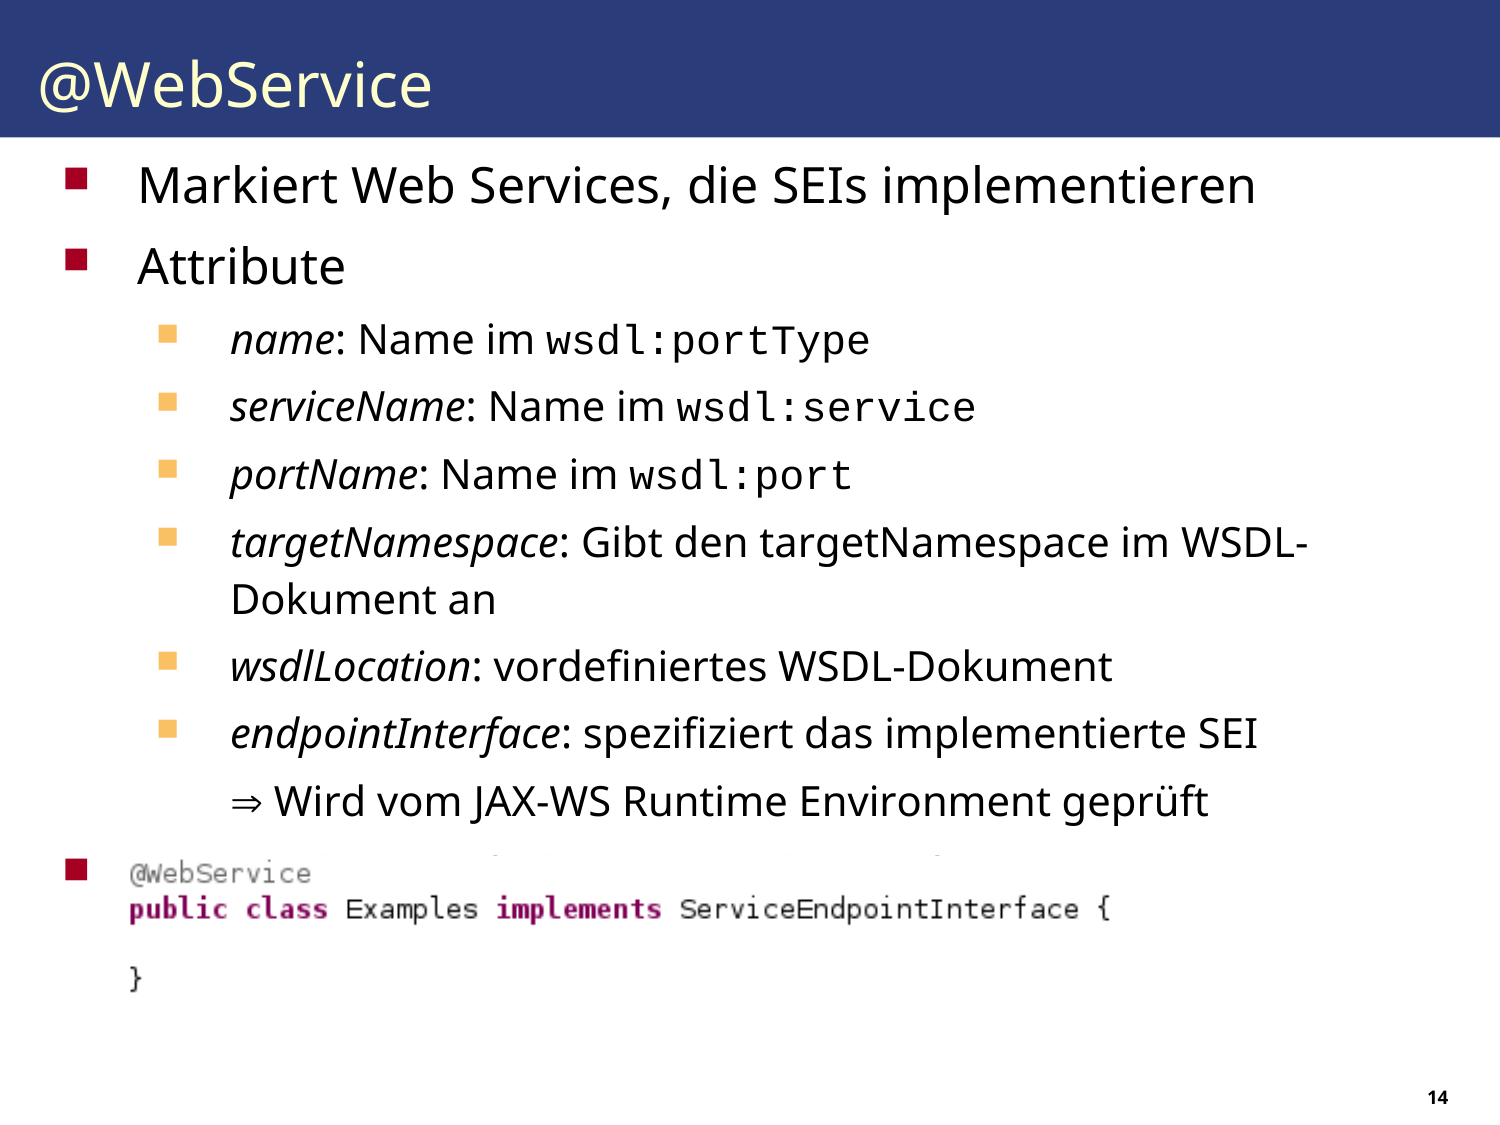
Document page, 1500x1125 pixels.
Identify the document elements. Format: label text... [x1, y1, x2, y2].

text_box @WebService [37, 0, 1476, 166]
list Markiert Web Services, die SEIs implementieren Attribute name: Name im wsdl:portType serviceName: Name im wsdl:service portName: Name im wsdl:port targetNamespace: Gibt den targetNamespace im WSDL-Dokument an wsdlLocation: vordefiniertes WSDL-Dokument endpointInterface: spezifiziert das implementierte SEI ⇒ Wird vom JAX-WS Runtime Environment geprüft Anwendbar auf Klassen und Interfaces [62, 149, 1449, 1072]
text_box 14 [1412, 1077, 1500, 1117]
picture [129, 856, 1122, 1005]
